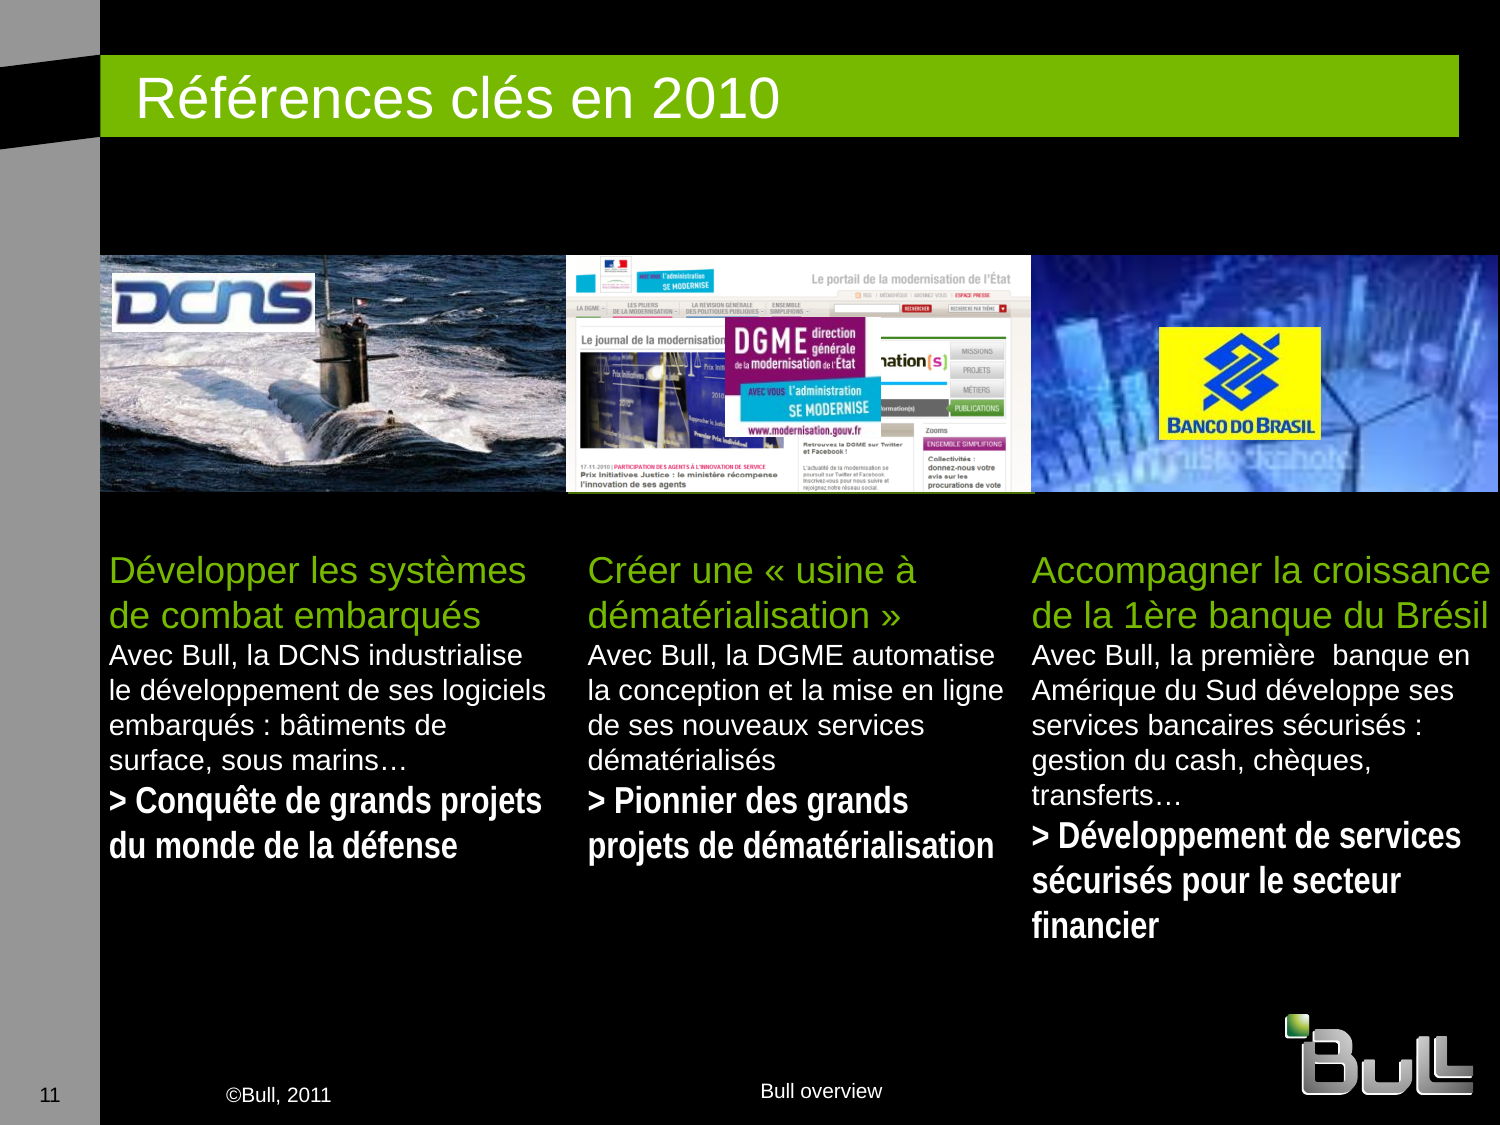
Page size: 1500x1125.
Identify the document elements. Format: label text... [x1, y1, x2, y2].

text_box Accompagner la croissance de la 1ère banque du Brésil Avec Bull, la première banque en Amérique du Sud développe ses services bancaires sécurisés : gestion du cash, chèques, transferts… > Développement de services sécurisés pour le secteur financier [1029, 539, 1500, 954]
picture [1285, 1014, 1474, 1095]
picture [100, 255, 1498, 492]
text_box Créer une « usine à dématérialisation » Avec Bull, la DGME automatise la conception et la mise en ligne de ses nouveaux services dématérialisés > Pionnier des grands projets de dématérialisation [573, 539, 1029, 874]
title Références clés en 2010 [135, 60, 1459, 143]
text_box Développer les systèmes de combat embarqués Avec Bull, la DCNS industrialise le développement de ses logiciels embarqués : bâtiments de surface, sous marins… > Conquête de grands projets du monde de la défense [94, 539, 567, 874]
